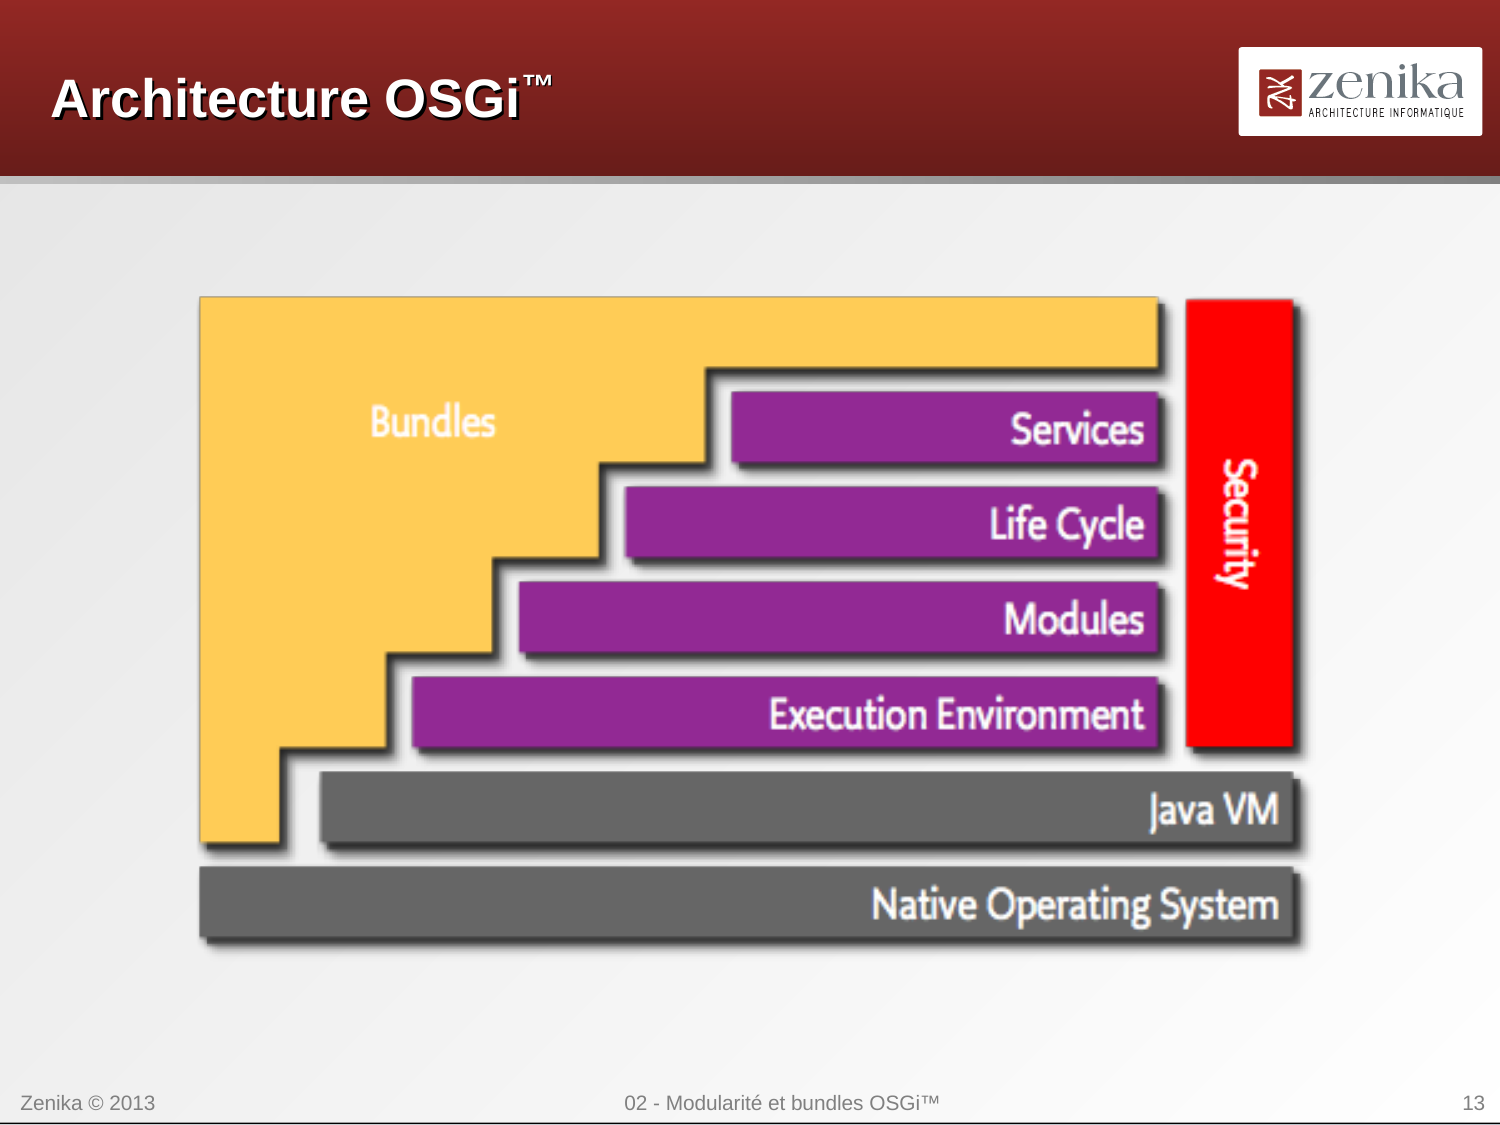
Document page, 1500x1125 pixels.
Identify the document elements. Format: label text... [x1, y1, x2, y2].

title Architecture OSGi™ [50, 22, 1206, 172]
picture [173, 270, 1329, 975]
picture [1257, 58, 1464, 125]
